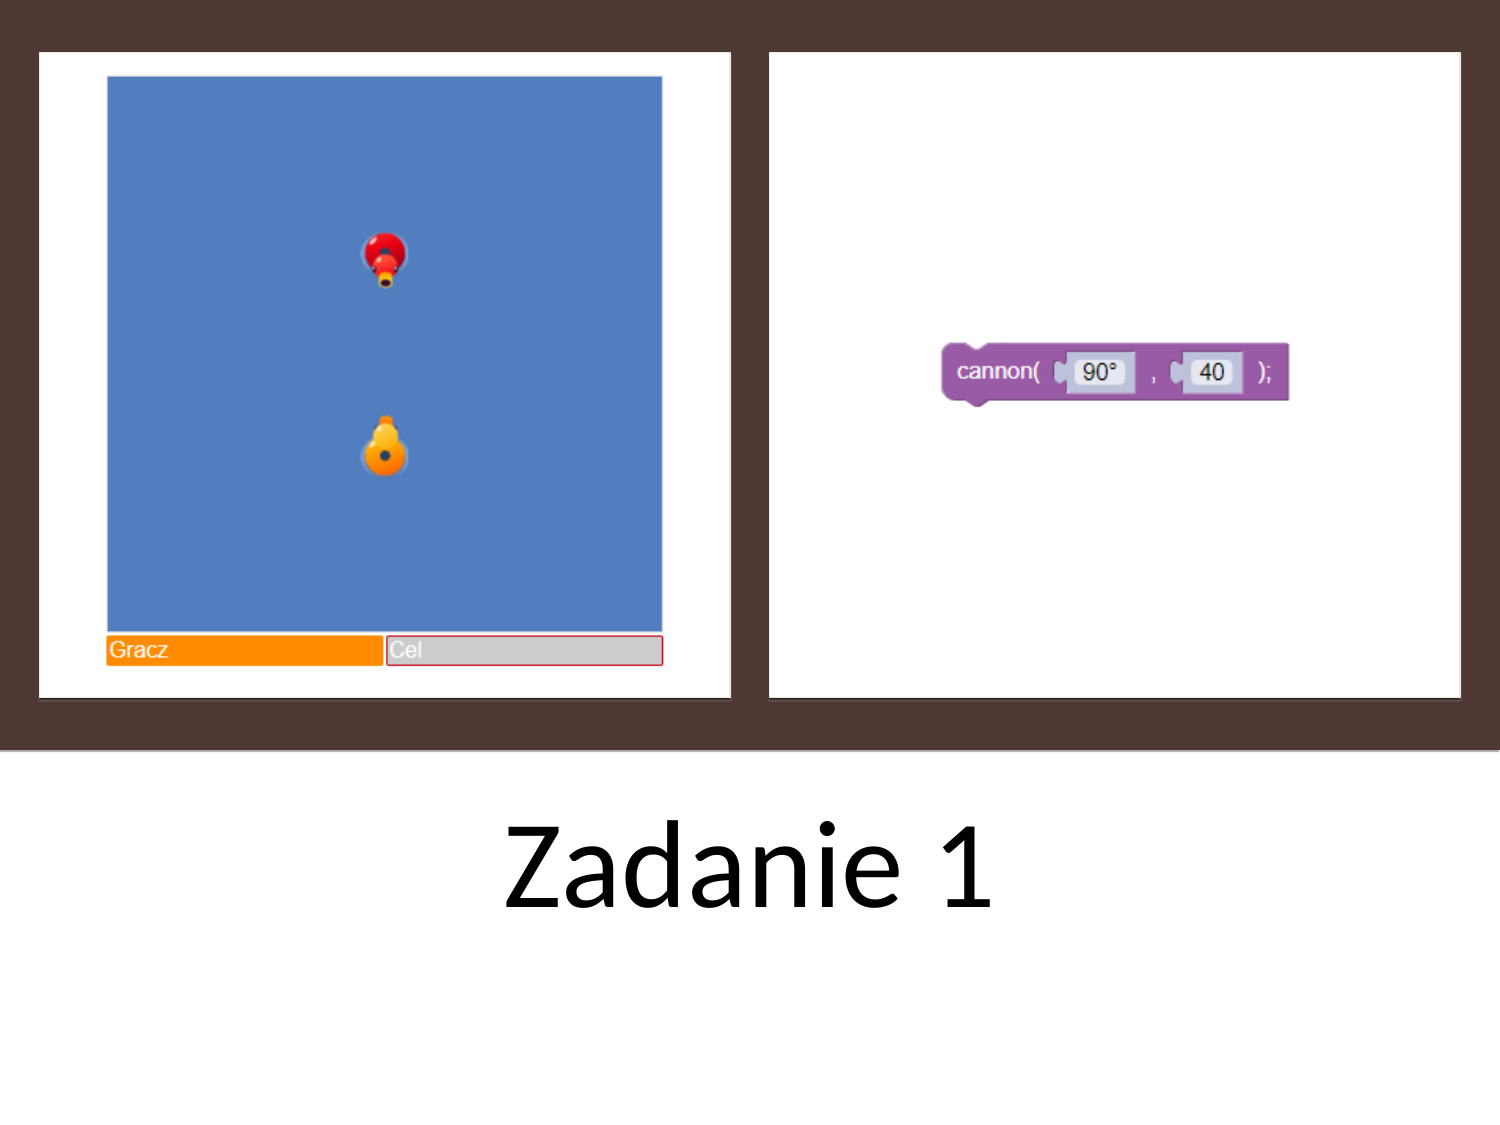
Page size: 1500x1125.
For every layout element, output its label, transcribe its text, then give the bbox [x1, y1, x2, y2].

title Zadanie 1 [187, 761, 1313, 942]
picture [929, 324, 1301, 426]
text_box [0, 0, 1500, 750]
picture [101, 70, 669, 680]
